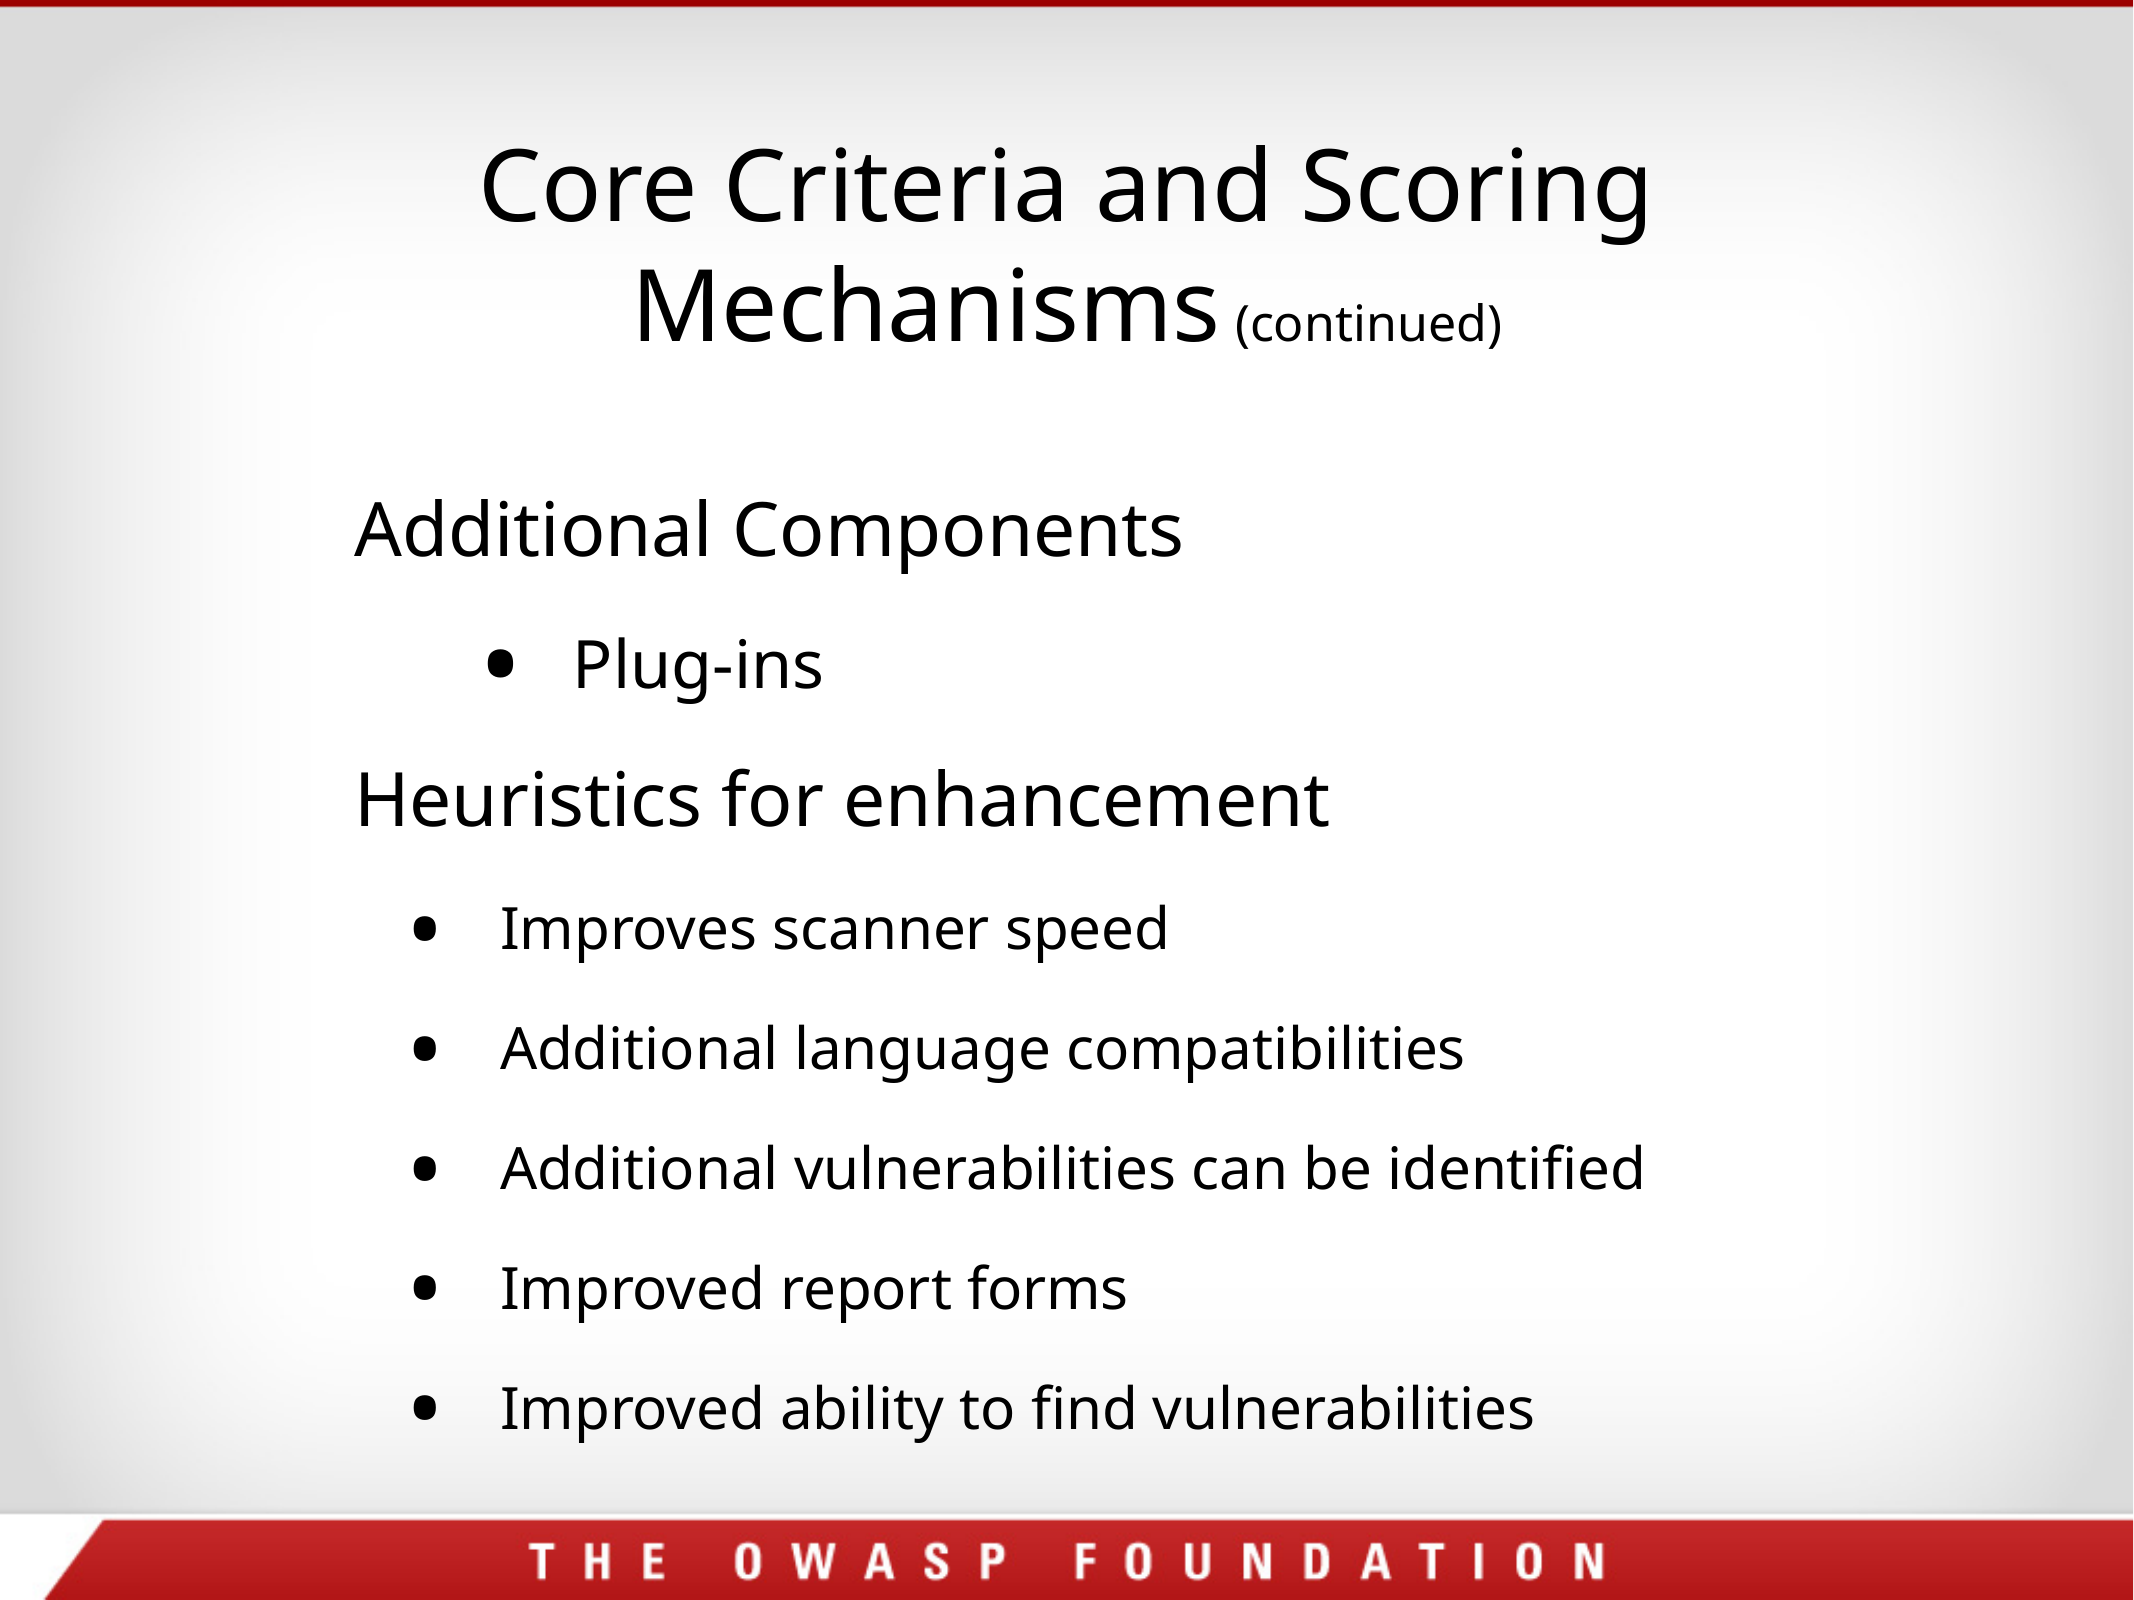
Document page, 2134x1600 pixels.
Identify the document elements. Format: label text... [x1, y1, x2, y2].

list Additional Components Plug-ins Heuristics for enhancement Improves scanner speed Additional language compatibilities Additional vulnerabilities can be identified Improved report forms Improved ability to find vulnerabilities [208, 412, 1925, 1510]
picture [0, 0, 2134, 1600]
title Core Criteria and Scoring Mechanisms (continued) [208, 22, 1925, 412]
